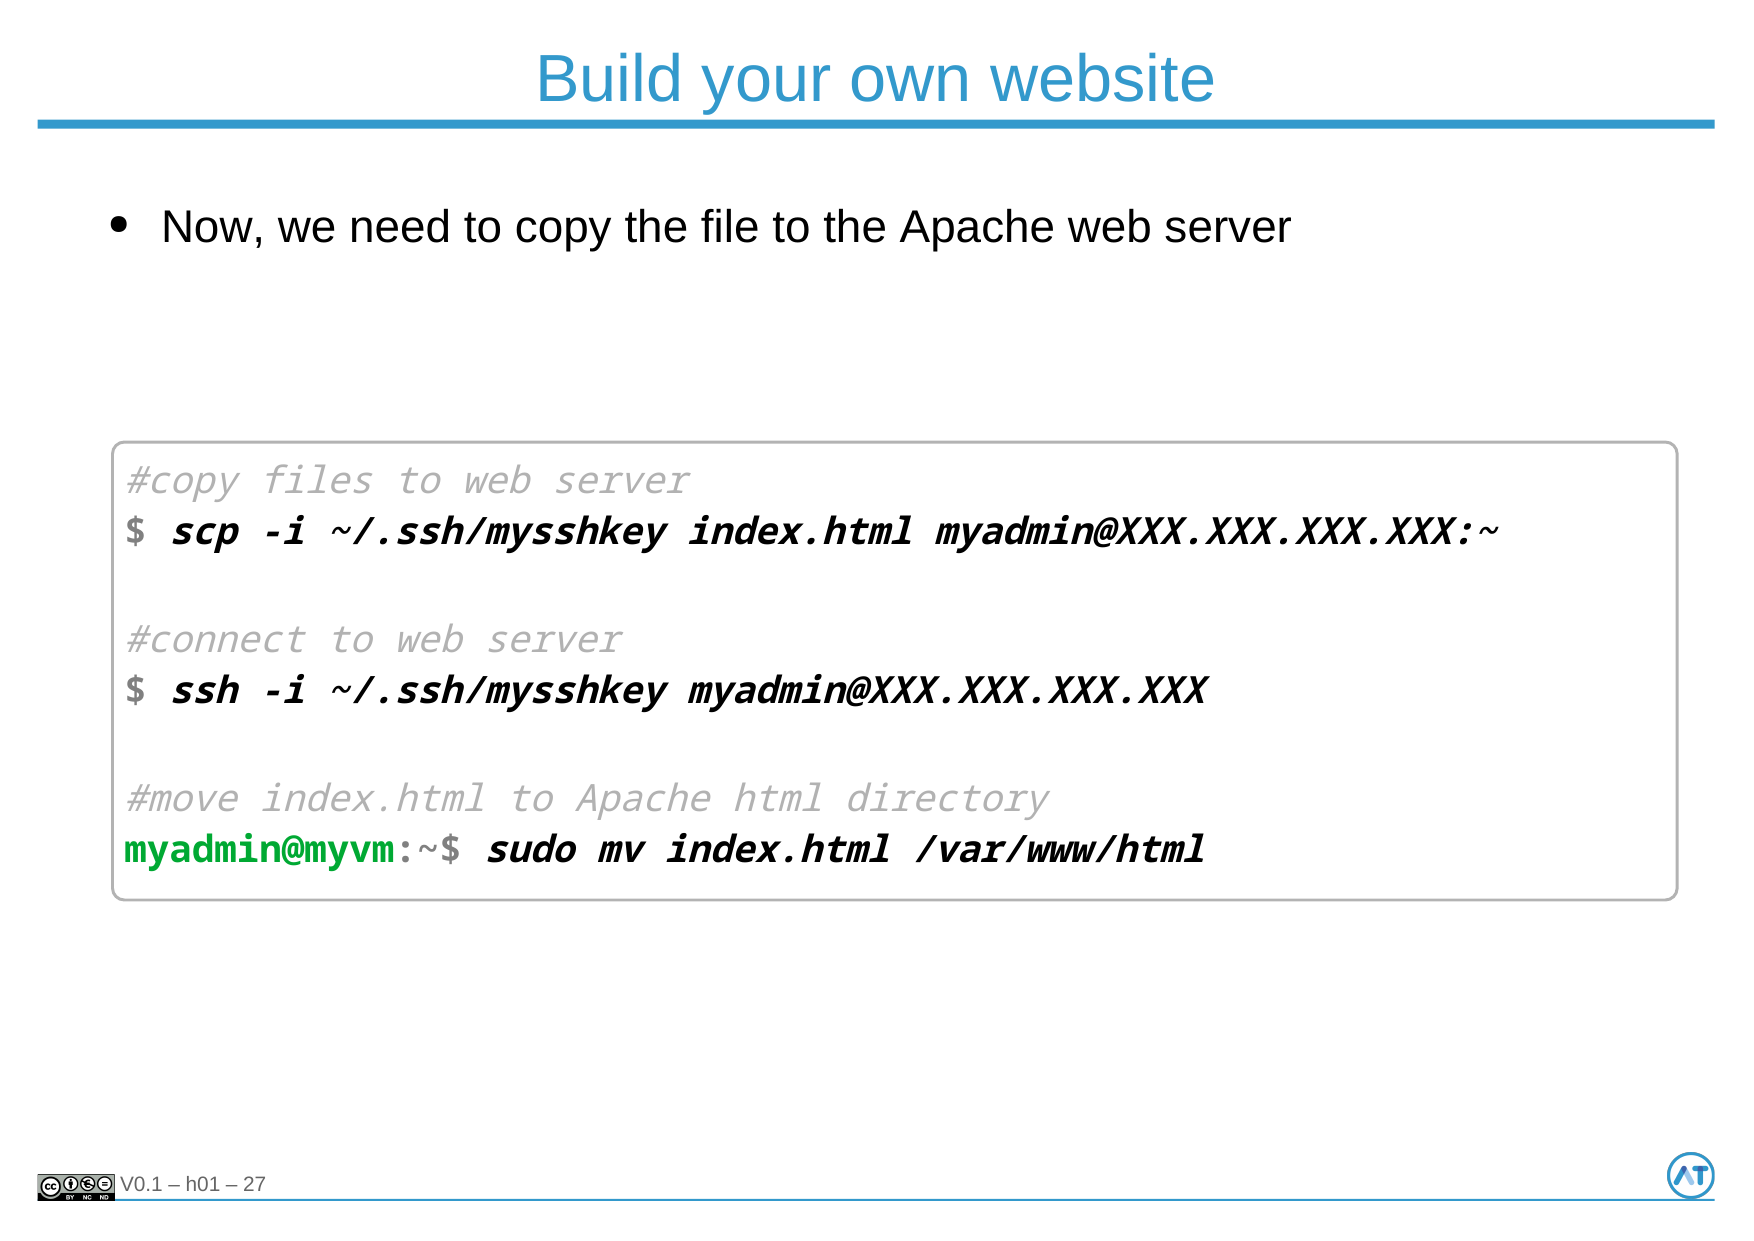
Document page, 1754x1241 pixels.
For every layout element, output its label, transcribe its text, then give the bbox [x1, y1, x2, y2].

text_box #copy files to web server $ scp -i ~/.ssh/mysshkey index.html myadmin@XXX.XXX.XXX.XXX:~ #connect to web server $ ssh -i ~/.ssh/mysshkey myadmin@XXX.XXX.XXX.XXX #move index.html to Apache html directory myadmin@myvm:~$ sudo mv index.html /var/www/html [112, 442, 1678, 901]
title Build your own website [37, 37, 1715, 120]
text_box Now, we need to copy the file to the Apache web server [90, 200, 1715, 263]
picture [1667, 1152, 1715, 1199]
picture [37, 1174, 115, 1201]
